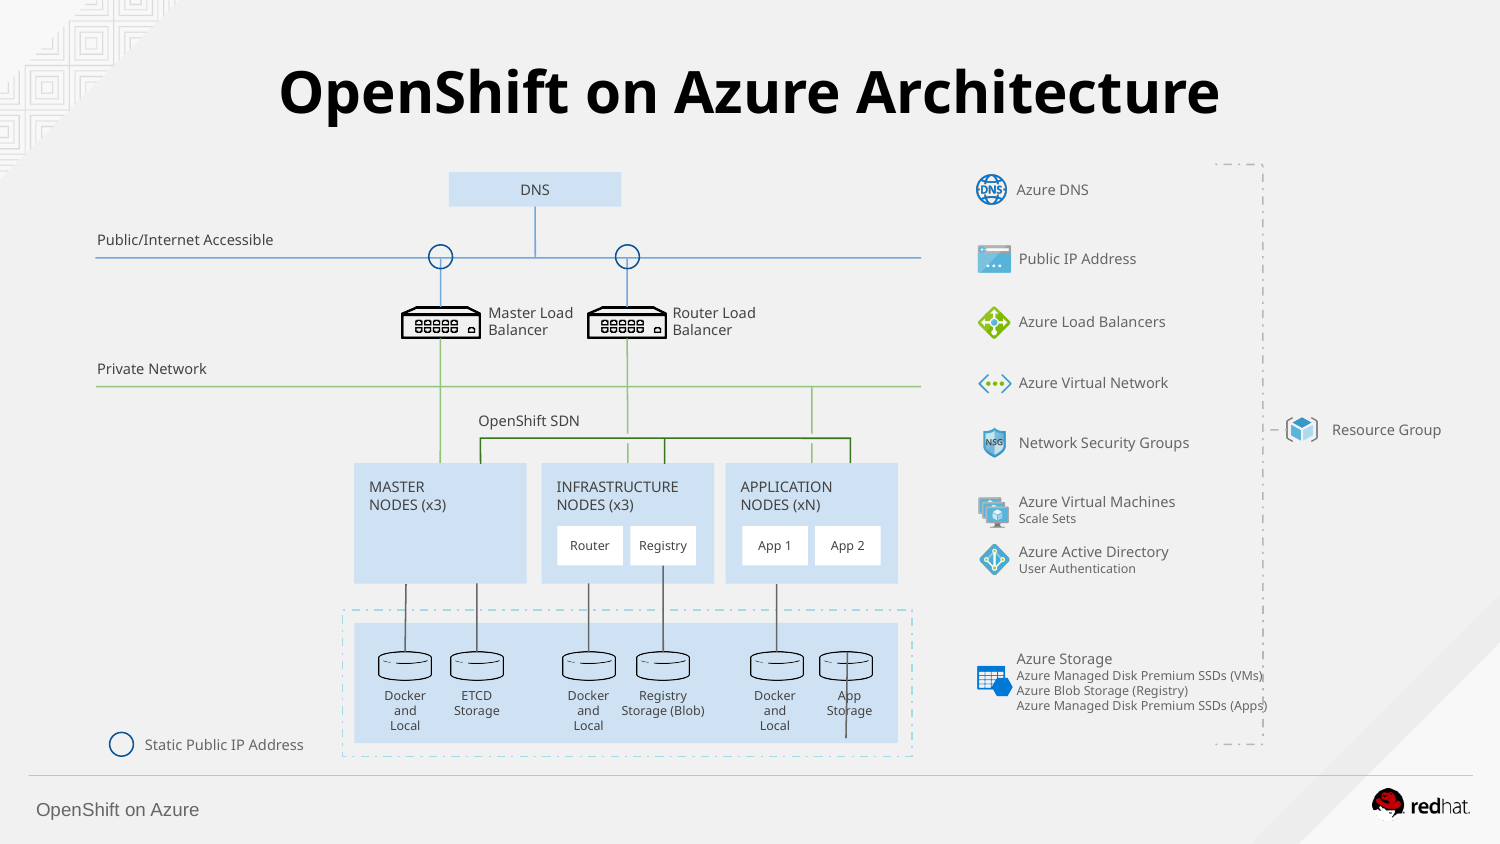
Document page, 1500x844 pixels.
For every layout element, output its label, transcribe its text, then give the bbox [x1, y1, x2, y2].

text_box Azure Active Directory User Authentication [1018, 543, 1217, 576]
text_box [354, 622, 898, 744]
text_box Azure Storage Azure Managed Disk Premium SSDs (VMs) Azure Blob Storage (Registry) Azure Managed Disk Premium SSDs (Apps) [1016, 628, 1270, 734]
text_box Master Load Balancer [488, 305, 593, 337]
text_box Registry Storage (Blob) [620, 688, 707, 720]
text_box Network Security Groups [1018, 426, 1217, 458]
text_box Router [557, 526, 623, 566]
text_box ETCD Storage [448, 688, 505, 720]
text_box Azure Load Balancers [1018, 306, 1217, 338]
text_box Public IP Address [1018, 243, 1217, 275]
text_box App Storage [848, 688, 878, 720]
text_box Private Network [97, 353, 270, 385]
text_box INFRASTRUCTURE NODES (x3) [541, 463, 715, 584]
text_box Static Public IP Address [145, 728, 318, 760]
text_box Azure Virtual Network [1018, 367, 1217, 399]
picture [0, 0, 1500, 844]
text_box MASTER NODES (x3) [354, 463, 527, 584]
text_box Public/Internet Accessible [97, 223, 284, 256]
text_box App 1 [742, 526, 808, 566]
text_box Docker and Local [747, 688, 803, 720]
text_box Registry [630, 526, 696, 566]
text_box Azure DNS [1016, 173, 1215, 205]
text_box [618, 439, 663, 444]
text_box Docker and Local [560, 688, 617, 720]
text_box Azure Virtual Machines Scale Sets [1018, 493, 1217, 526]
text_box [618, 433, 820, 437]
text_box [666, 439, 820, 444]
text_box OpenShift on Azure Architecture [112, 0, 1388, 141]
text_box DNS [448, 171, 622, 207]
text_box Docker and Local [377, 688, 434, 720]
text_box OpenShift SDN [478, 404, 583, 436]
text_box App Storage [821, 688, 846, 720]
text_box App 2 [815, 526, 881, 566]
text_box Router Load Balancer [672, 305, 777, 337]
text_box Resource Group [1331, 414, 1489, 446]
text_box APPLICATION NODES (xN) [725, 463, 898, 584]
